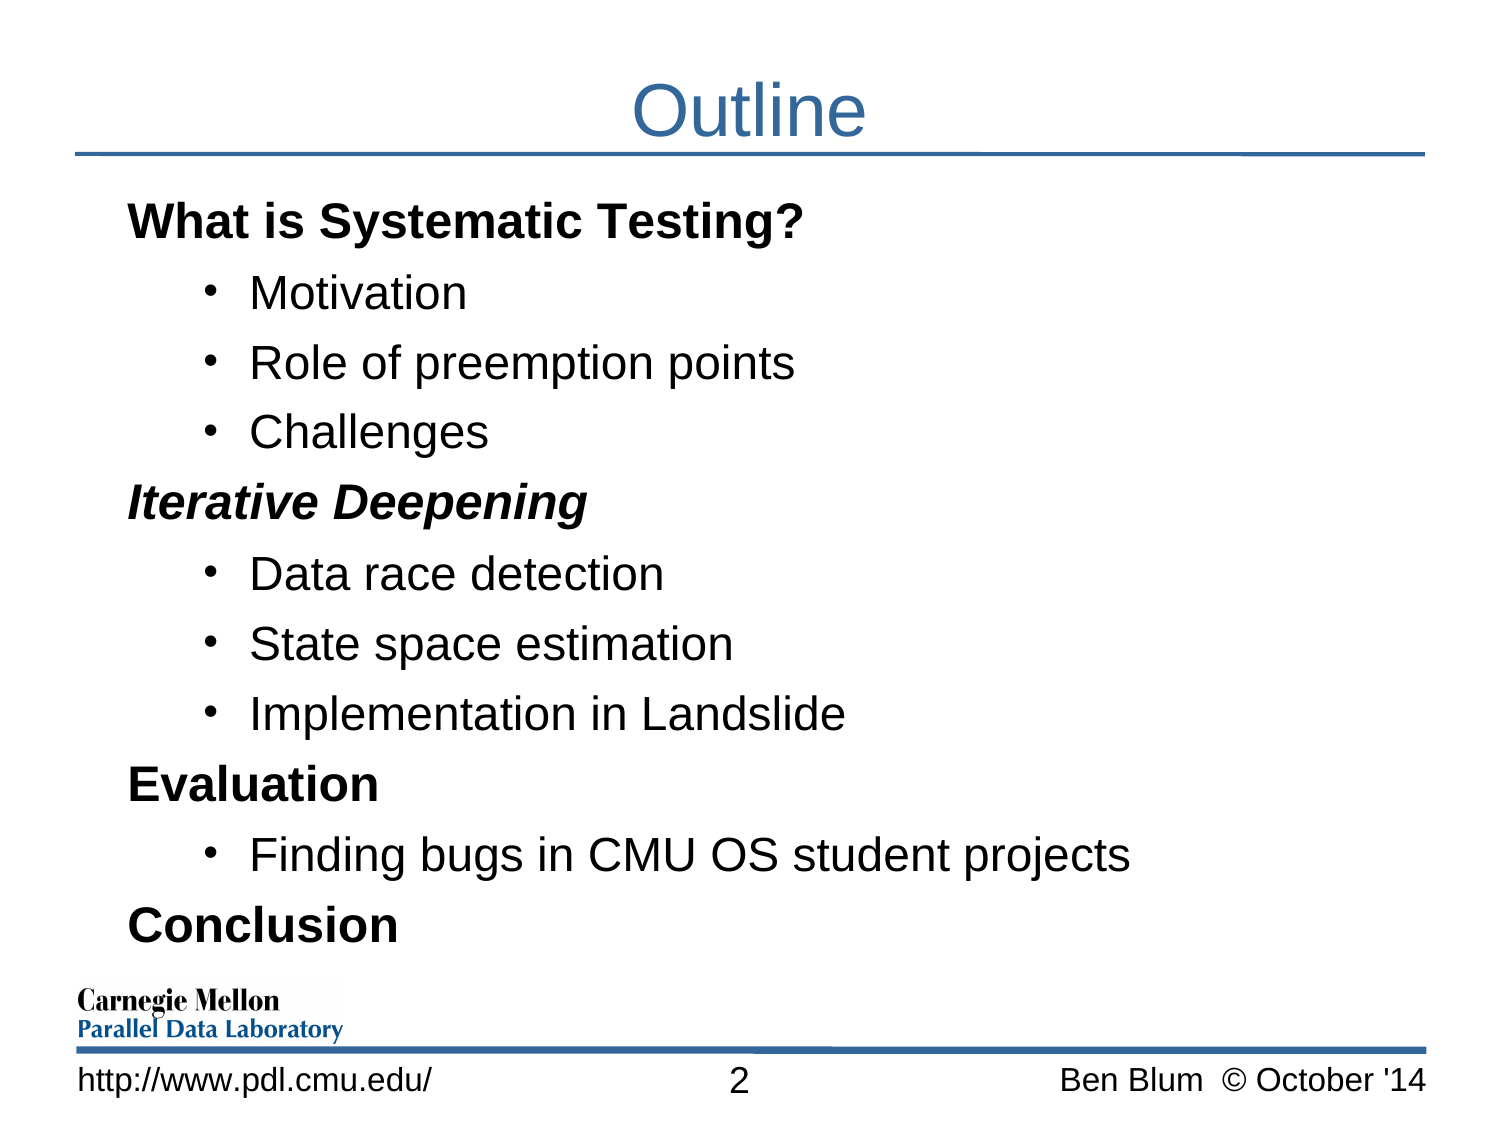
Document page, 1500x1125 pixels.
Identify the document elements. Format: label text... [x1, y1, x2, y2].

title Outline [112, 50, 1388, 163]
list What is Systematic Testing? Motivation Role of preemption points Challenges Iterative Deepening Data race detection State space estimation Implementation in Landslide Evaluation Finding bugs in CMU OS student projects Conclusion [112, 181, 1388, 961]
picture [77, 979, 343, 1044]
